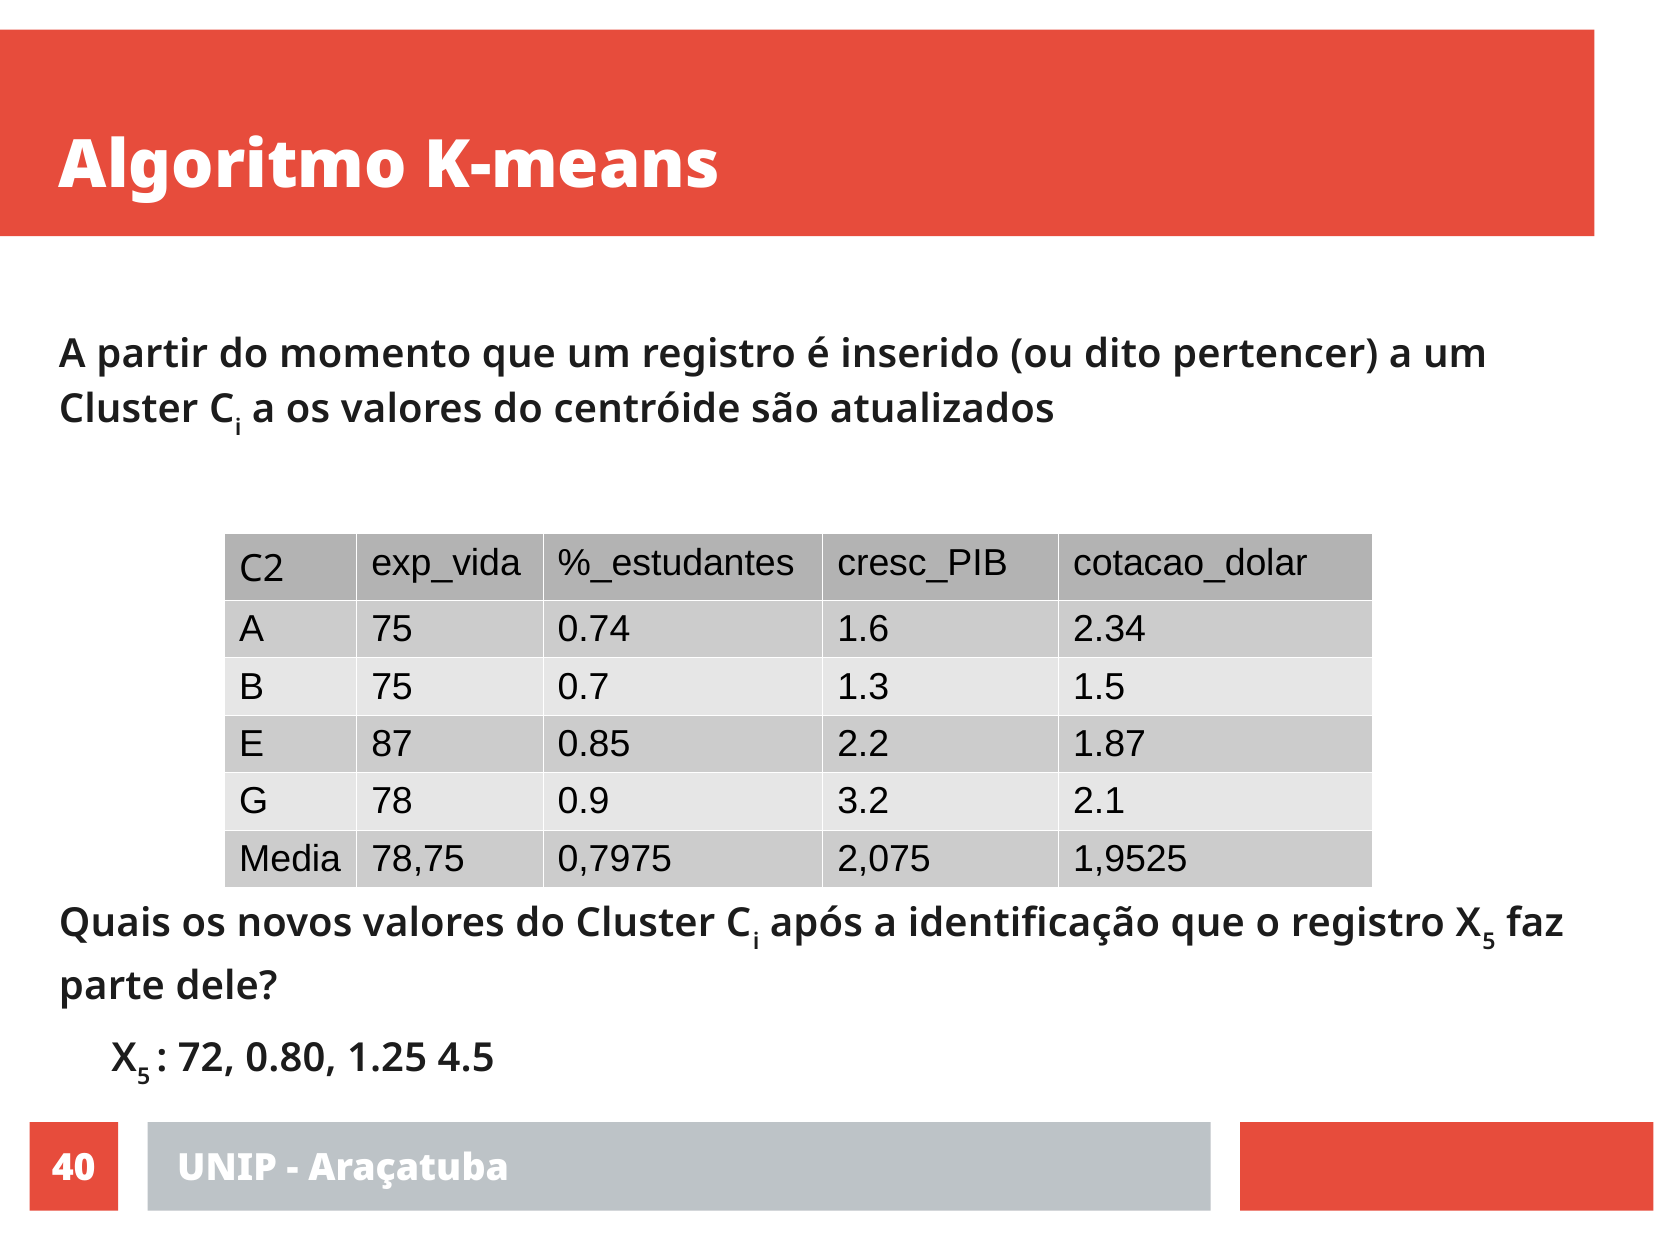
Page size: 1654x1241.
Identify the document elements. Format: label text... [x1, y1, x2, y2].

table_cell 2,075 [823, 831, 1058, 887]
table_cell E [225, 716, 356, 772]
table_cell 0.74 [544, 601, 822, 657]
table_cell A [225, 601, 356, 657]
table_cell 2.34 [1059, 601, 1372, 657]
table_cell 75 [357, 601, 543, 657]
table_cell 75 [357, 658, 543, 715]
table_cell 3.2 [823, 773, 1058, 830]
table_header %_estudantes [544, 534, 822, 600]
list A partir do momento que um registro é inserido (ou dito pertencer) a um Cluster Ci a os valores do centróide são atualizados Quais os novos valores do Cluster Ci após a identificação que o registro X5 faz parte dele? X5 : 72, 0.80, 1.25 4.5 [59, 324, 1565, 1093]
table_cell Media [225, 831, 356, 887]
table_cell 1.87 [1059, 716, 1372, 772]
title Algoritmo K-means [59, 59, 1595, 207]
table_cell 78 [357, 773, 543, 830]
table_cell 2.1 [1059, 773, 1372, 830]
table_header cresc_PIB [823, 534, 1058, 600]
table_cell 0,7975 [544, 831, 822, 887]
table_cell 78,75 [357, 831, 543, 887]
table_cell 0.85 [544, 716, 822, 772]
table_cell 0.7 [544, 658, 822, 715]
table_cell 1.5 [1059, 658, 1372, 715]
table_cell 87 [357, 716, 543, 772]
table_cell 1.3 [823, 658, 1058, 715]
table_header C2 [225, 534, 356, 600]
table_cell 2.2 [823, 716, 1058, 772]
table_header cotacao_dolar [1059, 534, 1372, 600]
table_cell 1.6 [823, 601, 1058, 657]
table_cell 1,9525 [1059, 831, 1372, 887]
table_cell B [225, 658, 356, 715]
table_header exp_vida [357, 534, 543, 600]
table_cell G [225, 773, 356, 830]
table_cell 0.9 [544, 773, 822, 830]
